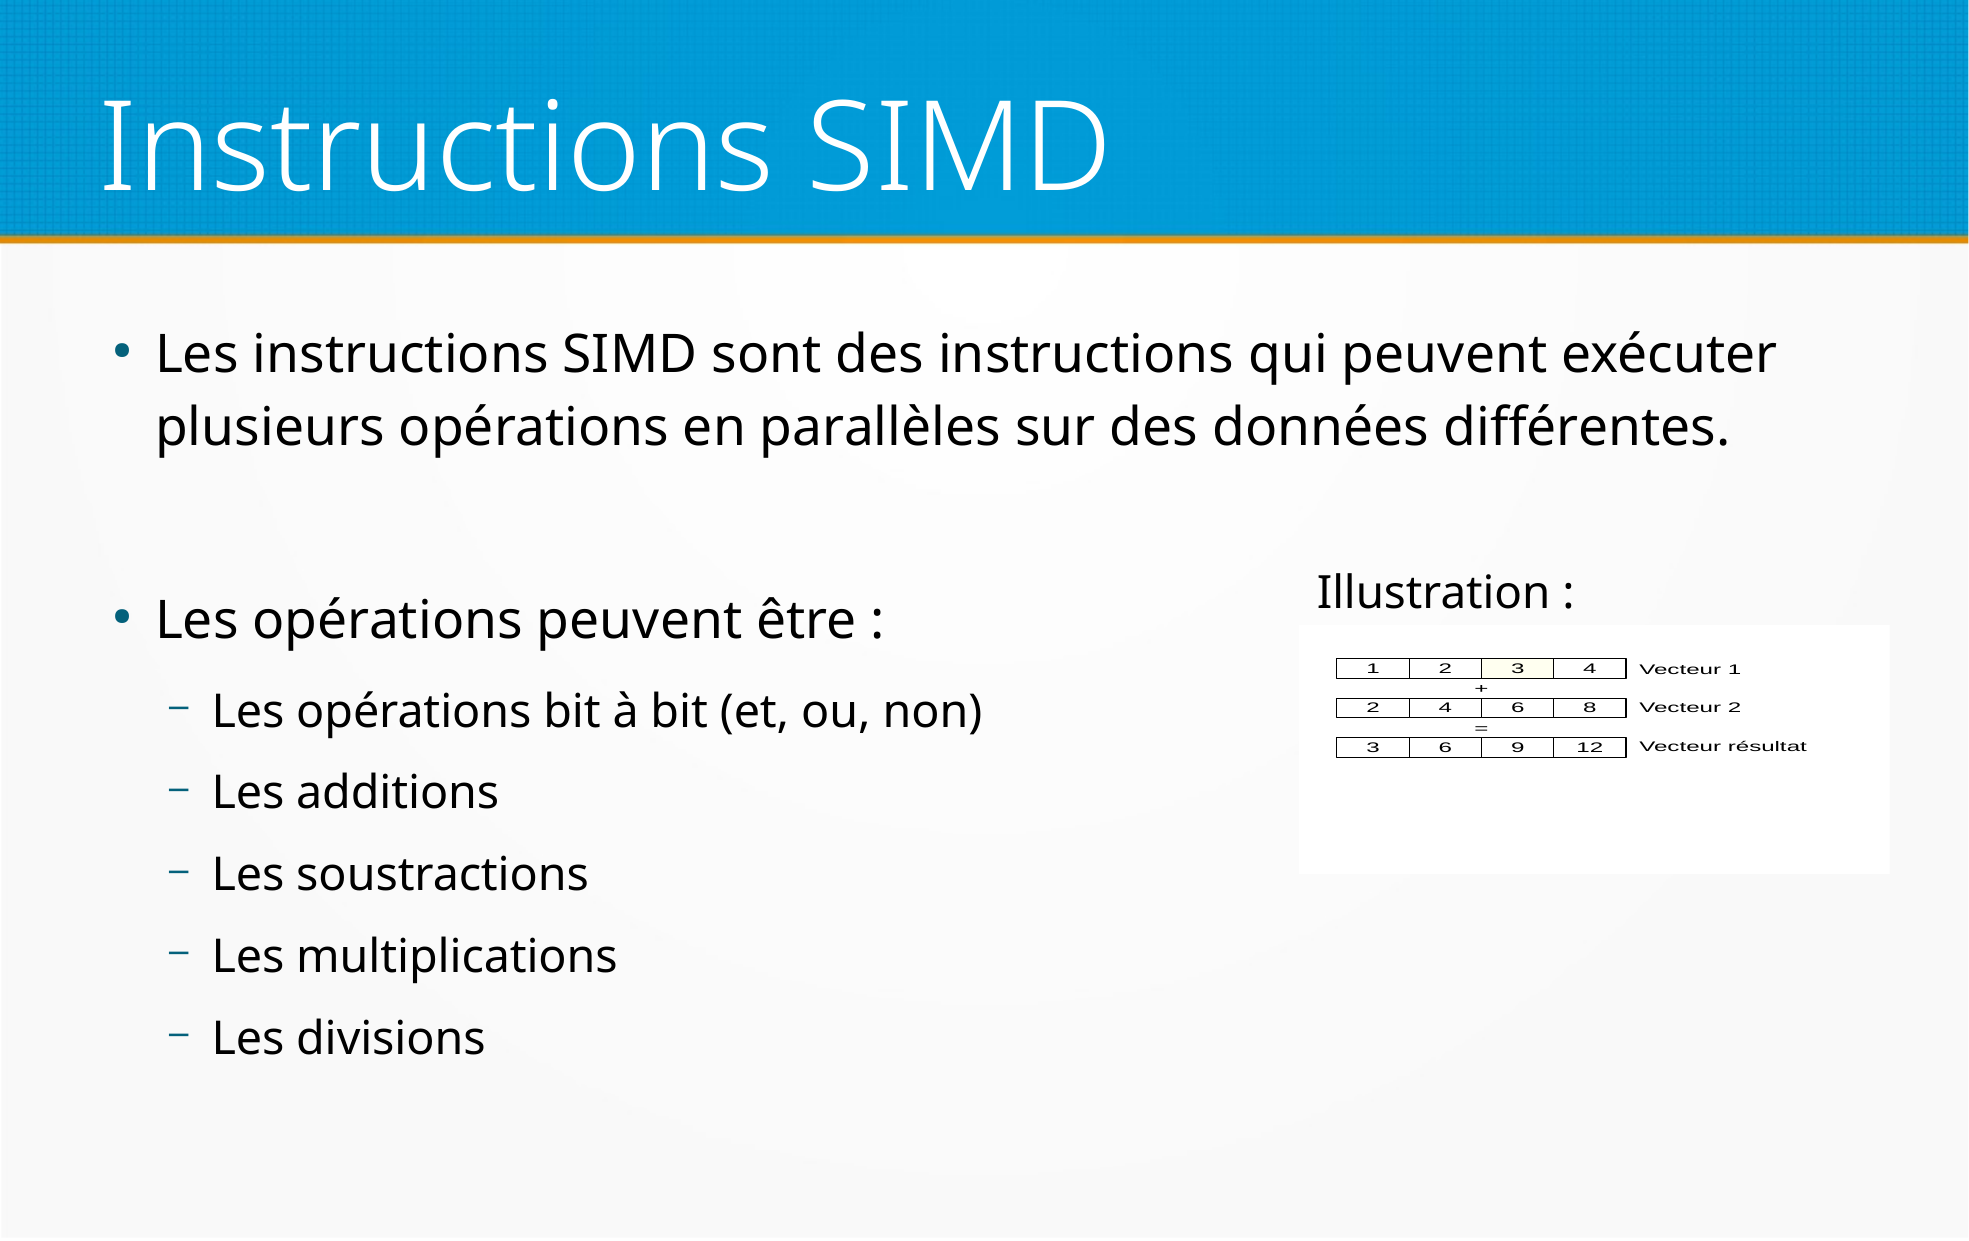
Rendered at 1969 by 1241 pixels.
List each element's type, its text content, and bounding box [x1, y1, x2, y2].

list Les instructions SIMD sont des instructions qui peuvent exécuter plusieurs opérations en parallèles sur des données différentes. Les opérations peuvent être : Les opérations bit à bit (et, ou, non) Les additions Les soustractions Les multiplications Les divisions [98, 315, 1861, 1081]
text_box Illustration : [1311, 557, 1630, 624]
picture [0, 233, 1969, 1241]
title Instructions SIMD [98, 19, 1870, 227]
